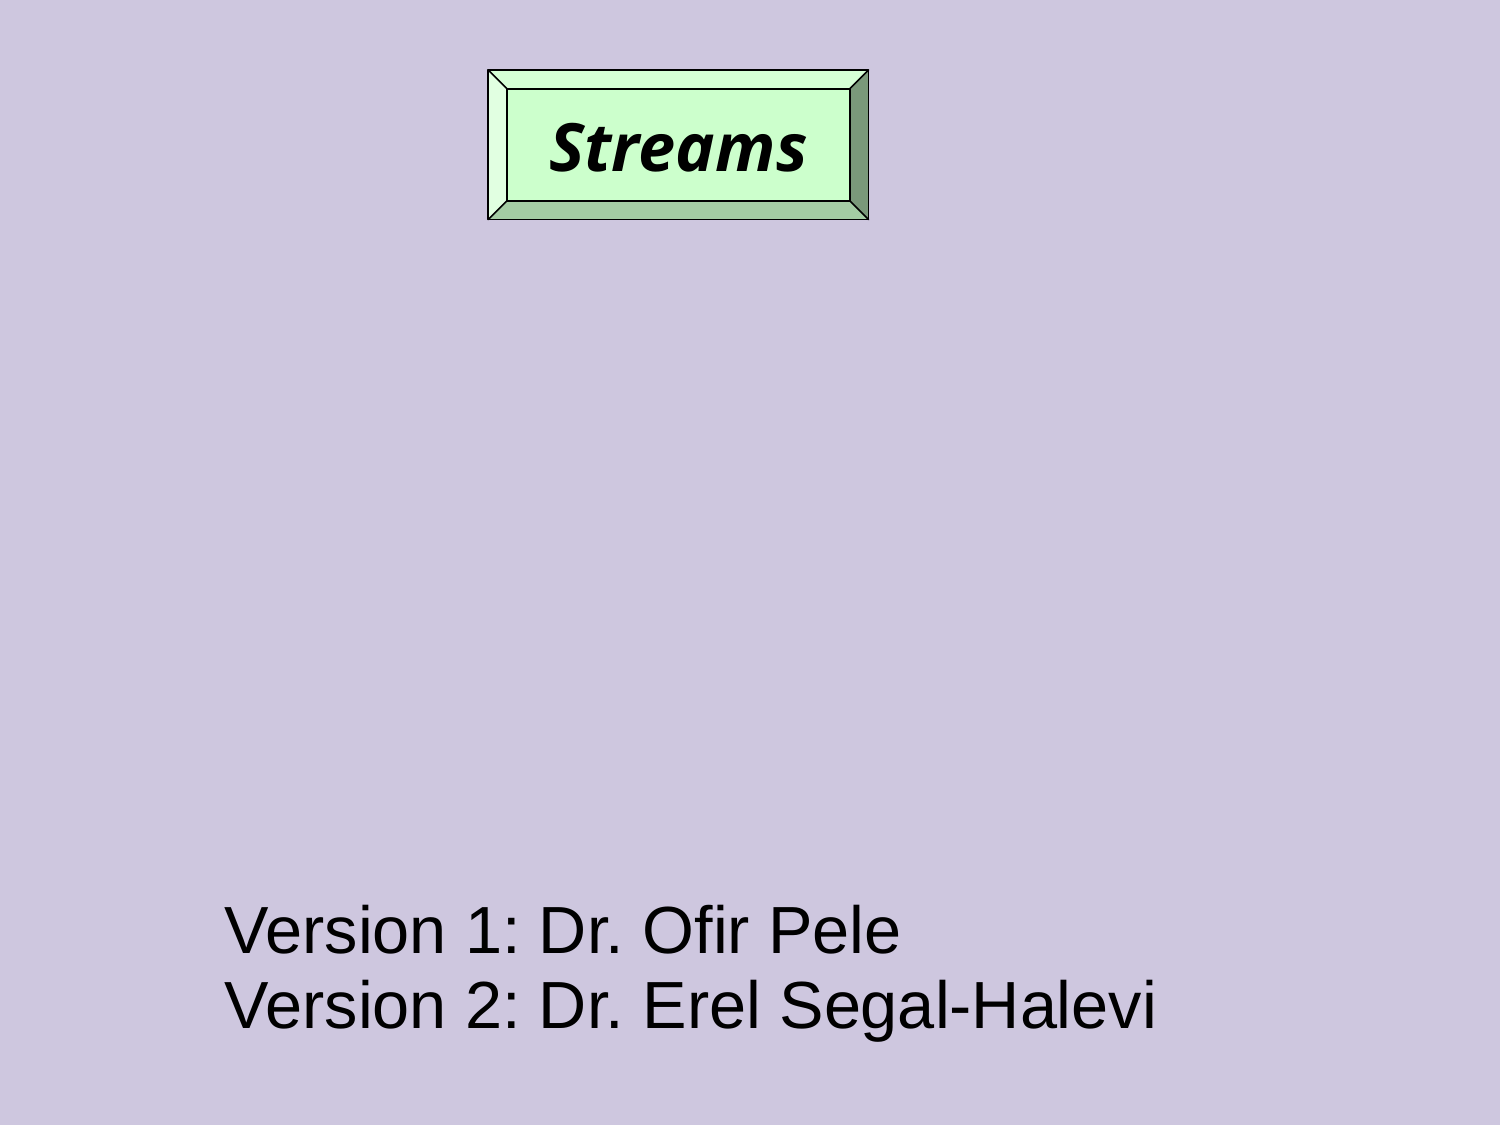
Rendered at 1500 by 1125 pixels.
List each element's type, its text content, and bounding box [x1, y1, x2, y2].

text_box Version 1: Dr. Ofir Pele Version 2: Dr. Erel Segal-Halevi [210, 885, 1231, 1051]
picture [487, 69, 874, 225]
text_box Streams [521, 95, 836, 196]
